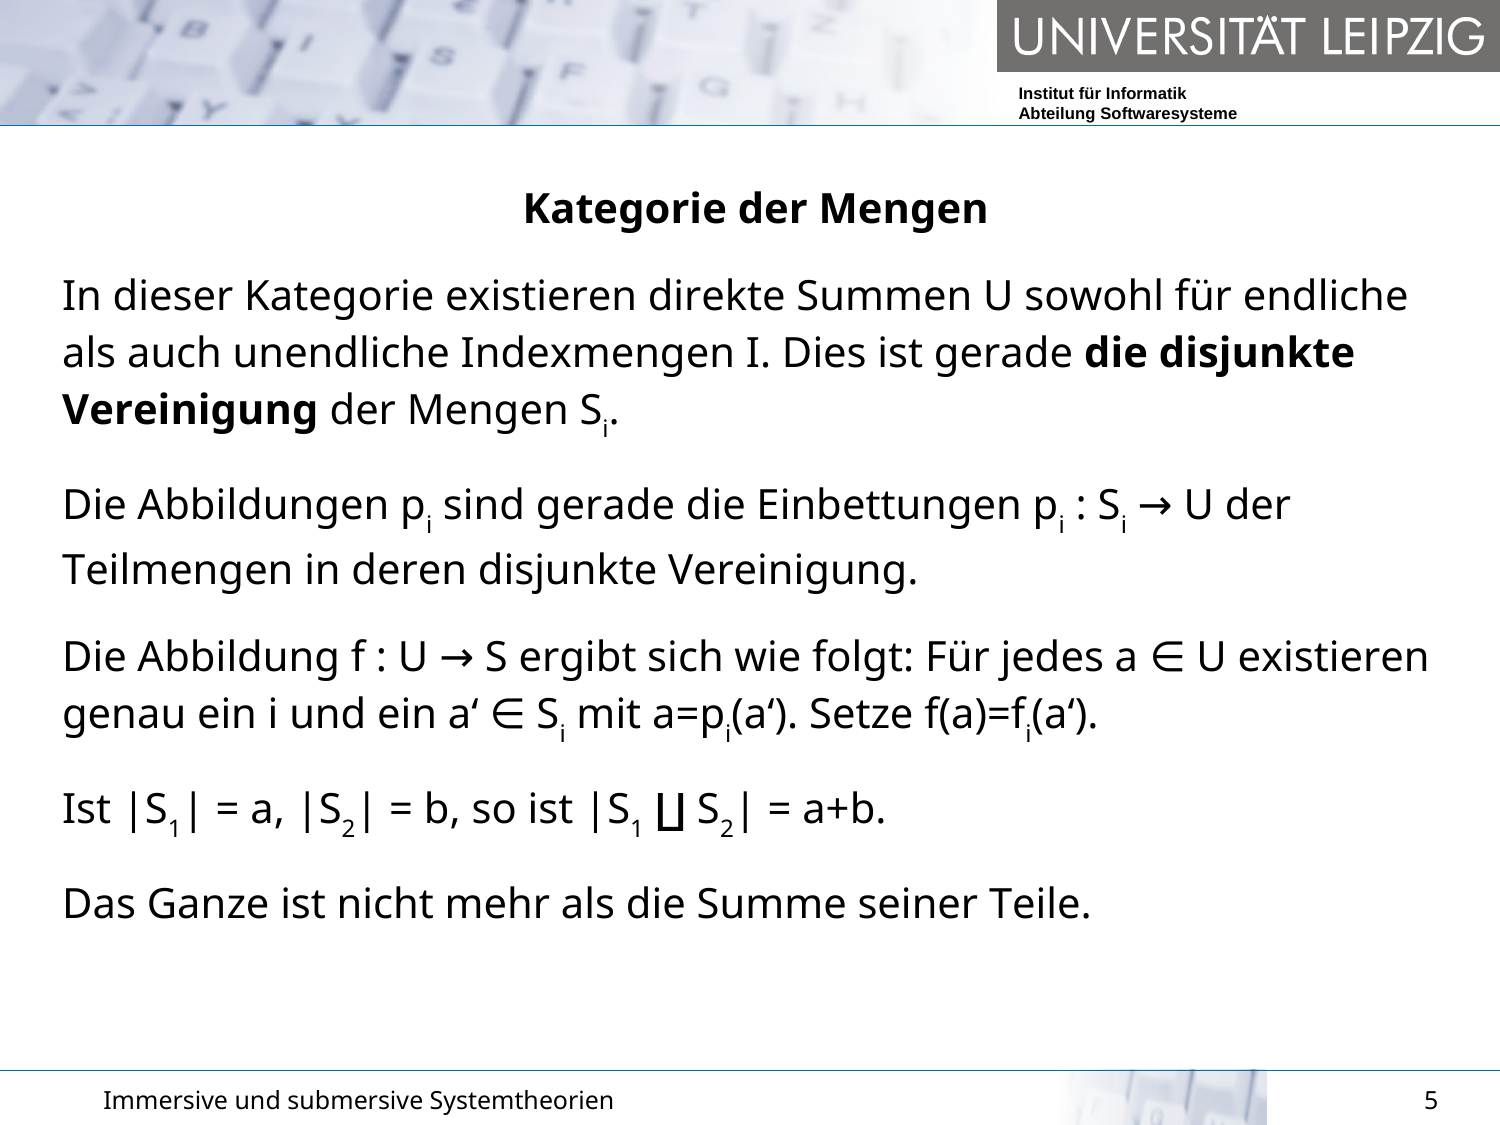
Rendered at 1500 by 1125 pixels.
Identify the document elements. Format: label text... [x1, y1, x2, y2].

picture [0, 0, 1500, 125]
list Kategorie der Mengen In dieser Kategorie existieren direkte Summen U sowohl für endliche als auch unendliche Indexmengen I. Dies ist gerade die disjunkte Vereinigung der Mengen Si. Die Abbildungen pi sind gerade die Einbettungen pi : Si → U der Teilmengen in deren disjunkte Vereinigung. Die Abbildung f : U → S ergibt sich wie folgt: Für jedes a ∈ U existieren genau ein i und ein a‘ ∈ Si mit a=pi(a‘). Setze f(a)=fi(a‘). Ist |S1| = a, |S2| = b, so ist |S1 ∐ S2| = a+b. Das Ganze ist nicht mehr als die Summe seiner Teile. [47, 171, 1465, 948]
picture [1057, 1071, 1267, 1125]
